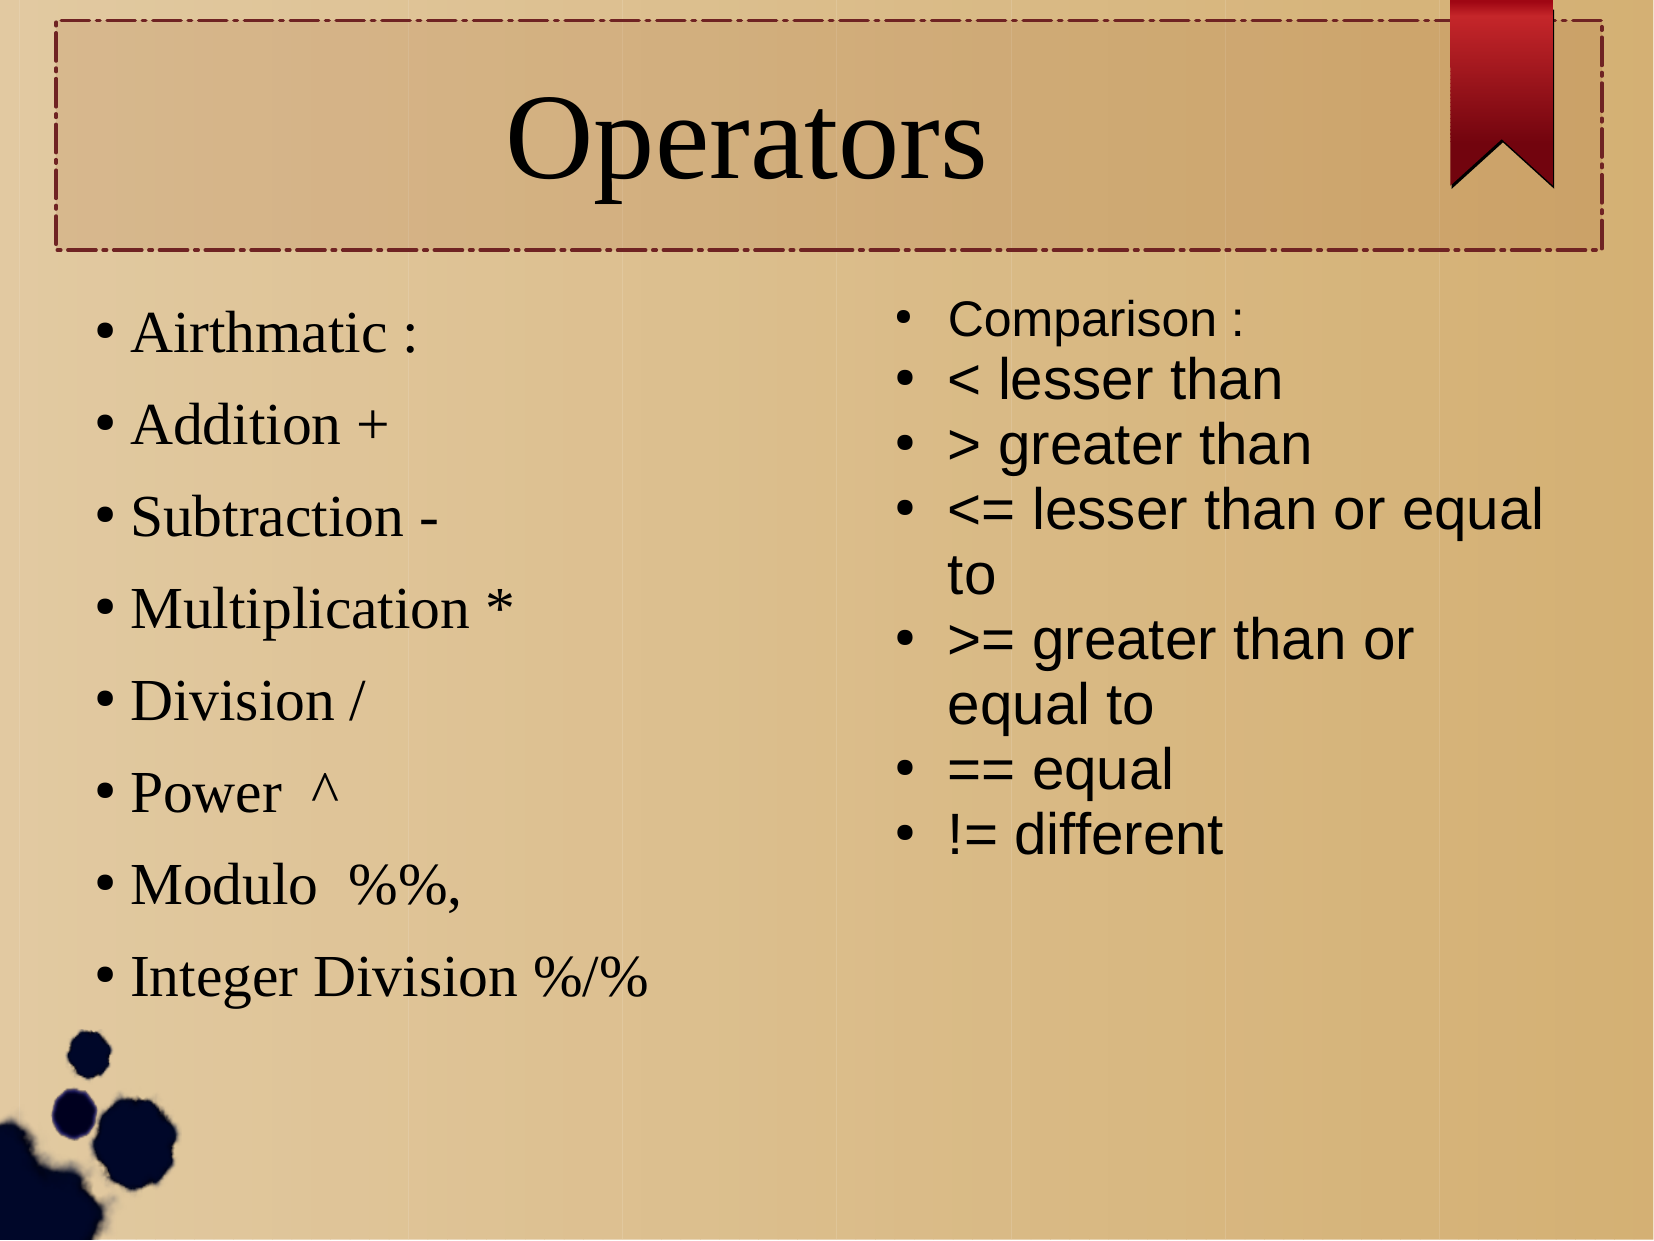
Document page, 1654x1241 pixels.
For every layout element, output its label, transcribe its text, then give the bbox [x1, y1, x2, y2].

text_box Comparison : < lesser than > greater than <= lesser than or equal to >= greater than or equal to == equal != different [862, 283, 1571, 1134]
title Operators [82, 47, 1412, 229]
list Airthmatic : Addition + Subtraction - Multiplication * Division / Power ^ Modulo %%, Integer Division %/% [82, 299, 756, 1019]
